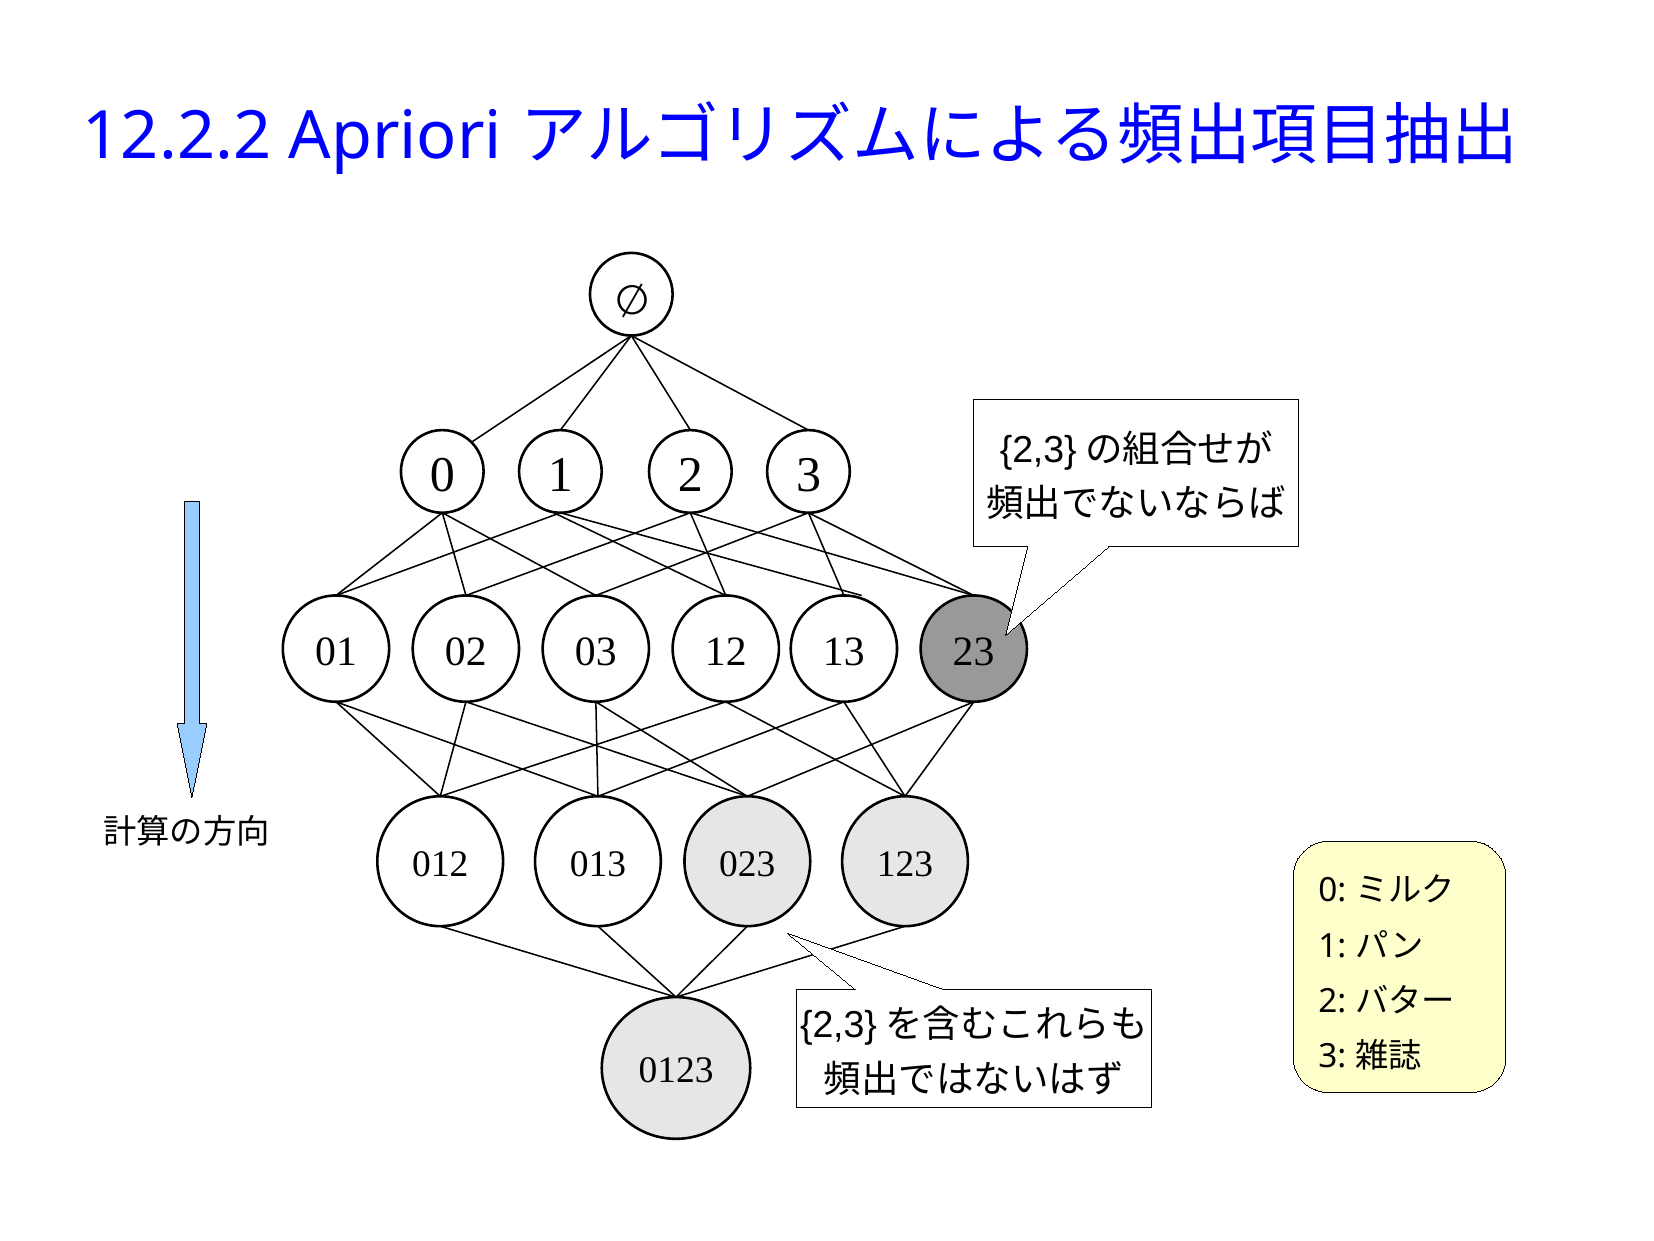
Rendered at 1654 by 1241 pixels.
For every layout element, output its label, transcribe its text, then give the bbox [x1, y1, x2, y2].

text_box 01 [282, 595, 390, 702]
text_box [177, 501, 207, 797]
text_box ∅ [589, 252, 673, 336]
text_box 2 [649, 430, 732, 513]
text_box 12 [672, 595, 779, 702]
text_box 123 [842, 796, 968, 927]
text_box 023 [684, 796, 811, 927]
text_box 0123 [601, 997, 751, 1139]
text_box 計算の方向 [88, 797, 285, 863]
text_box 23 [920, 595, 1027, 702]
text_box 13 [790, 595, 898, 702]
text_box 0:ミルク 1:パン 2:バター 3:雑誌 [1293, 841, 1506, 1093]
title 12.2.2 Aprioriアルゴリズムによる頻出項目抽出 [82, 59, 1571, 207]
text_box 03 [542, 595, 649, 702]
text_box 013 [535, 796, 661, 927]
text_box {2,3}の組合せが 頻出でないならば [973, 399, 1299, 636]
text_box 0 [400, 430, 484, 513]
text_box 1 [519, 430, 602, 513]
text_box 012 [377, 796, 504, 927]
text_box {2,3}を含むこれらも 頻出ではないはず [787, 933, 1152, 1108]
text_box 02 [412, 595, 520, 702]
text_box 3 [767, 430, 850, 513]
